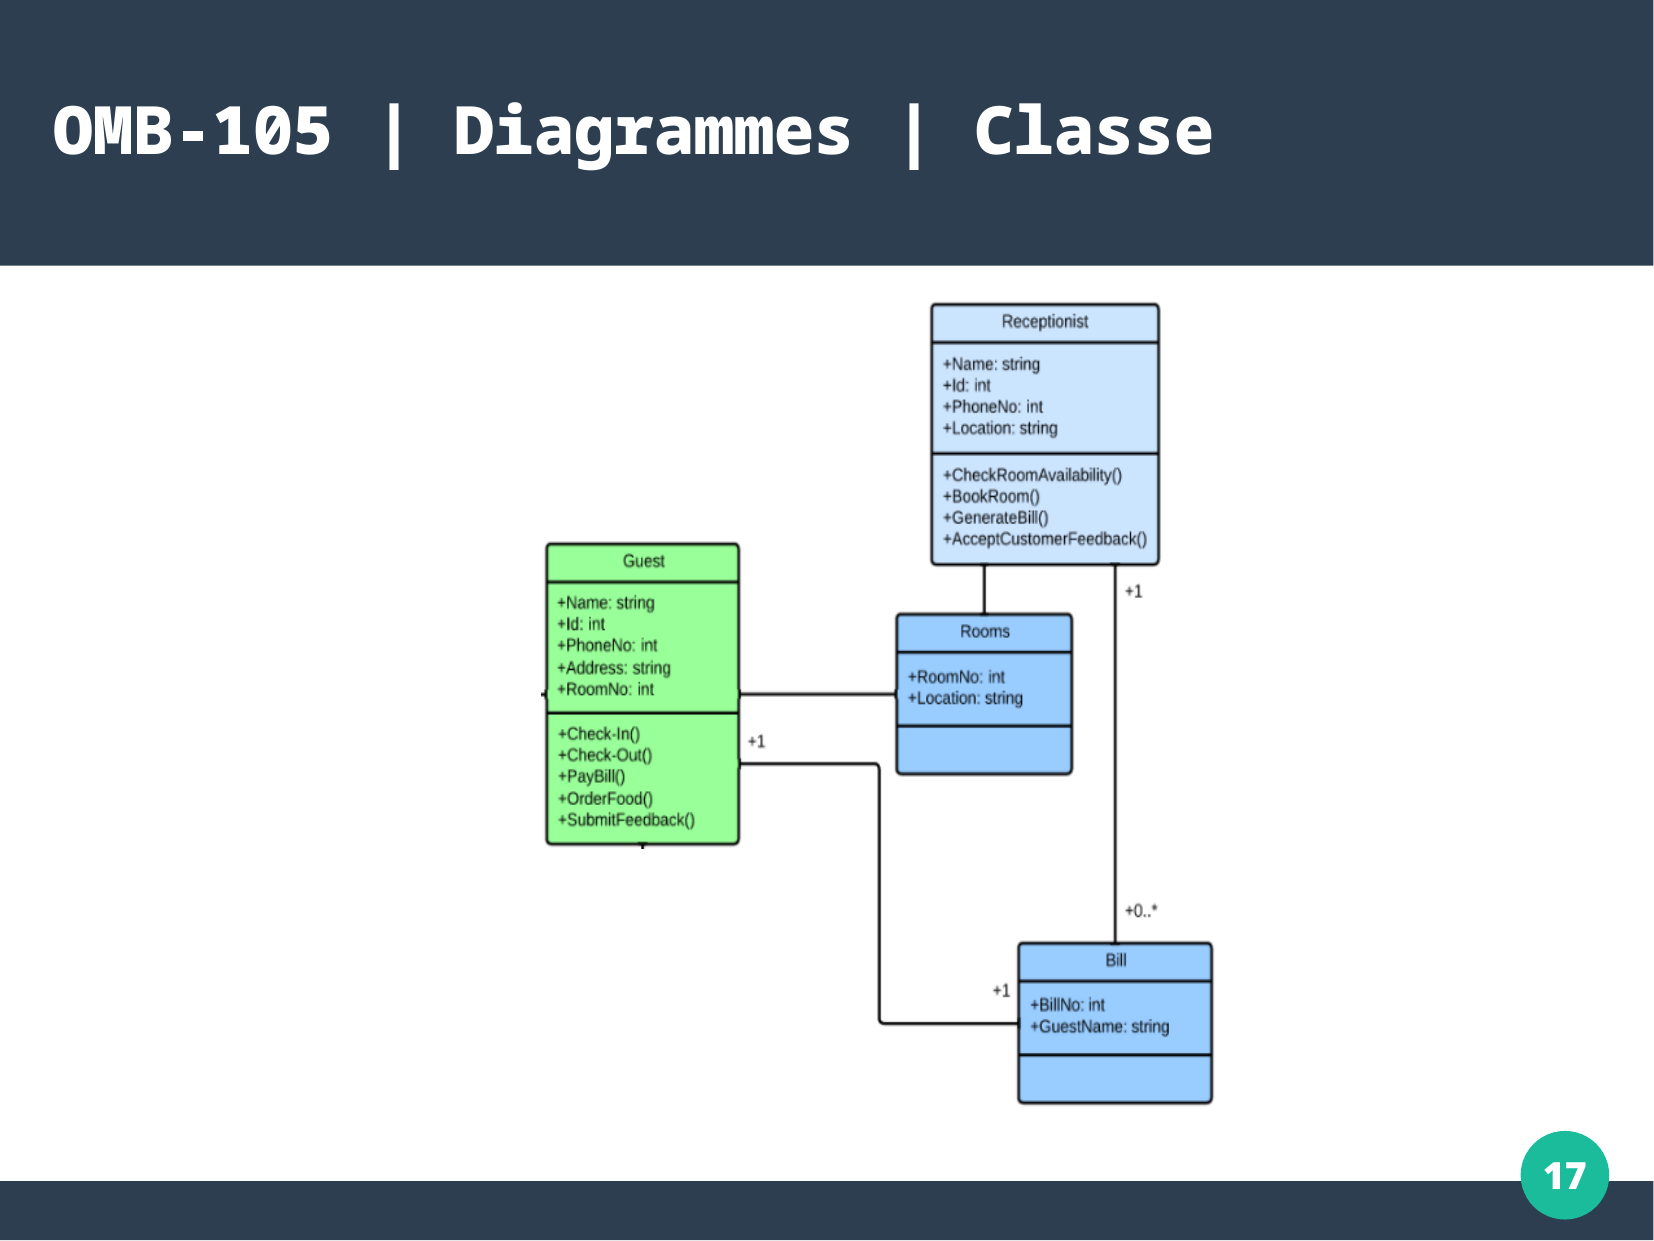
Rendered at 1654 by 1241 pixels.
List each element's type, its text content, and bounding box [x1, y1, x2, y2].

title OMB-105 | Diagrammes | Classe [54, 49, 1590, 207]
picture [434, 270, 1260, 1170]
text_box [15, 275, 810, 1164]
